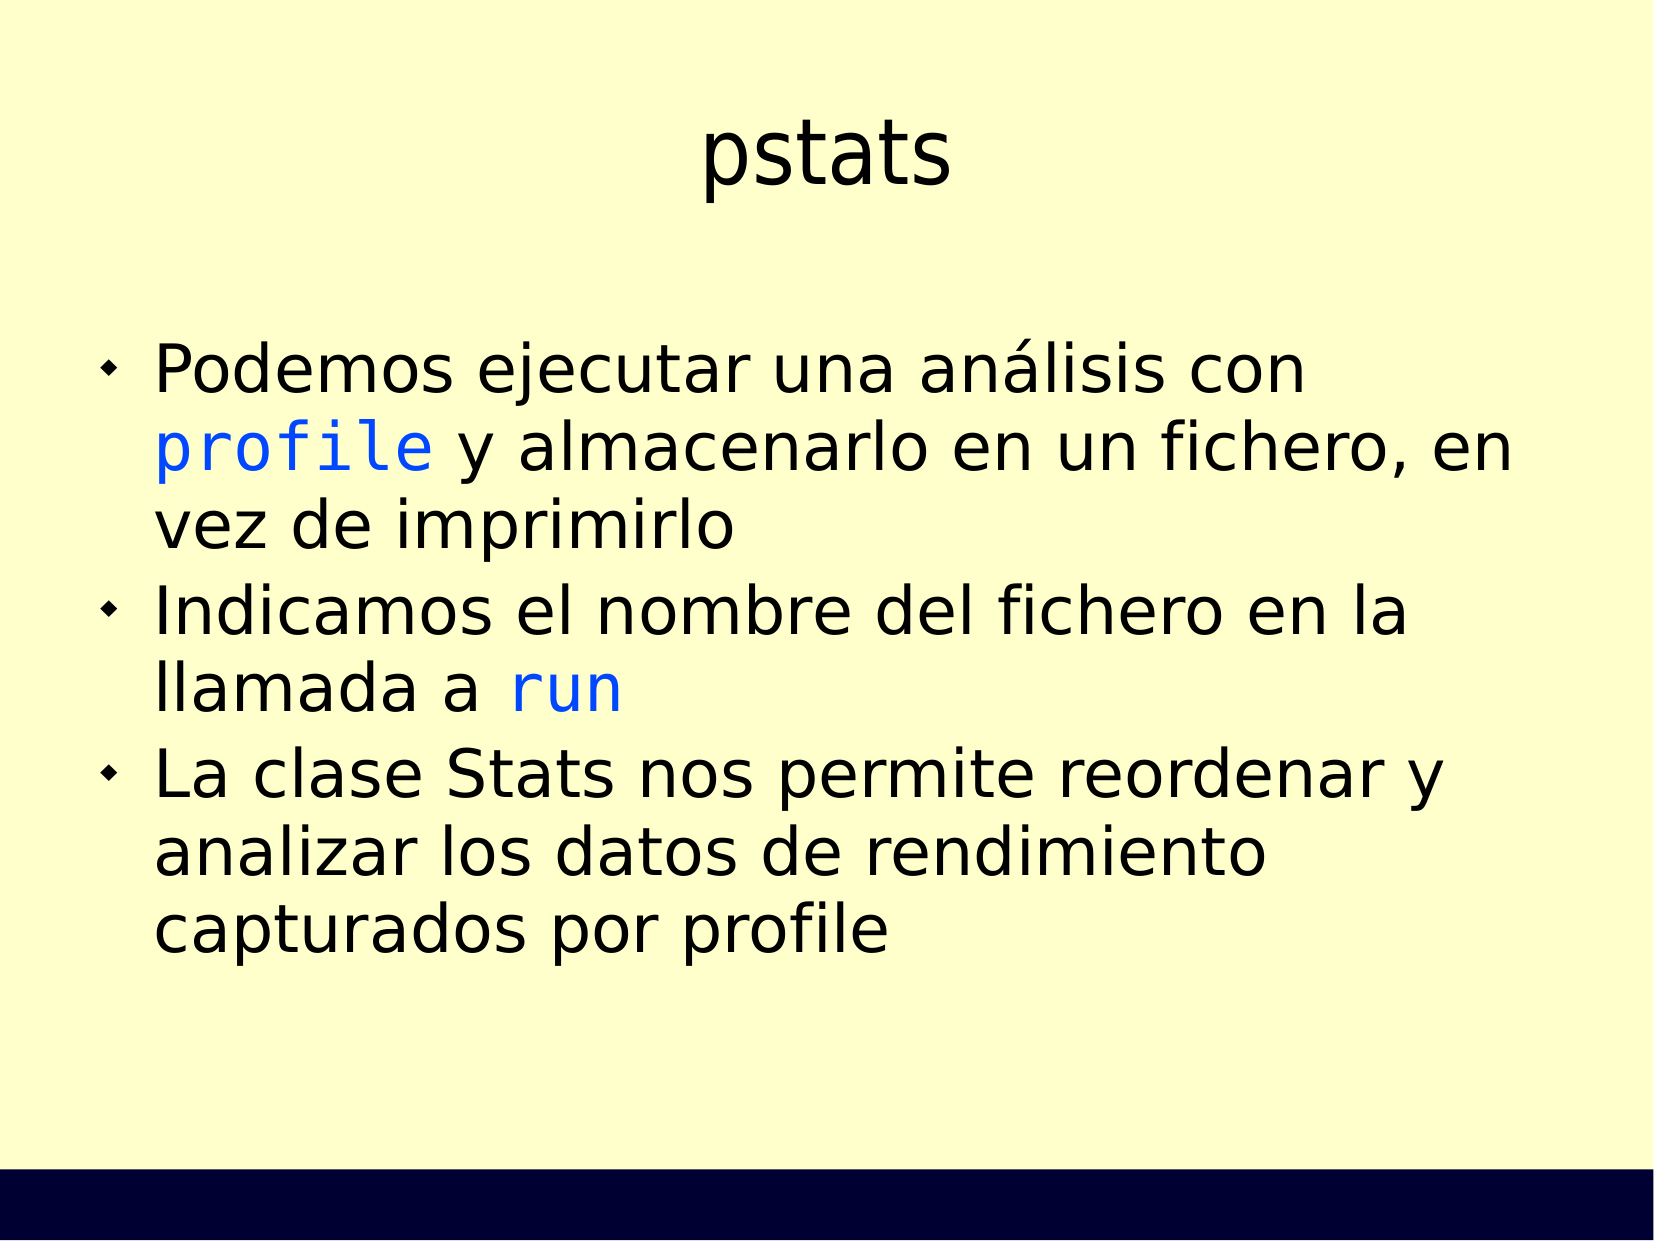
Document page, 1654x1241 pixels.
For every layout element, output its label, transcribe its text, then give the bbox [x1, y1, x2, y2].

title pstats [82, 49, 1571, 257]
list Podemos ejecutar una análisis con profile y almacenarlo en un fichero, en vez de imprimirlo Indicamos el nombre del fichero en la llamada a run La clase Stats nos permite reordenar y analizar los datos de rendimiento capturados por profile [82, 290, 1538, 1010]
